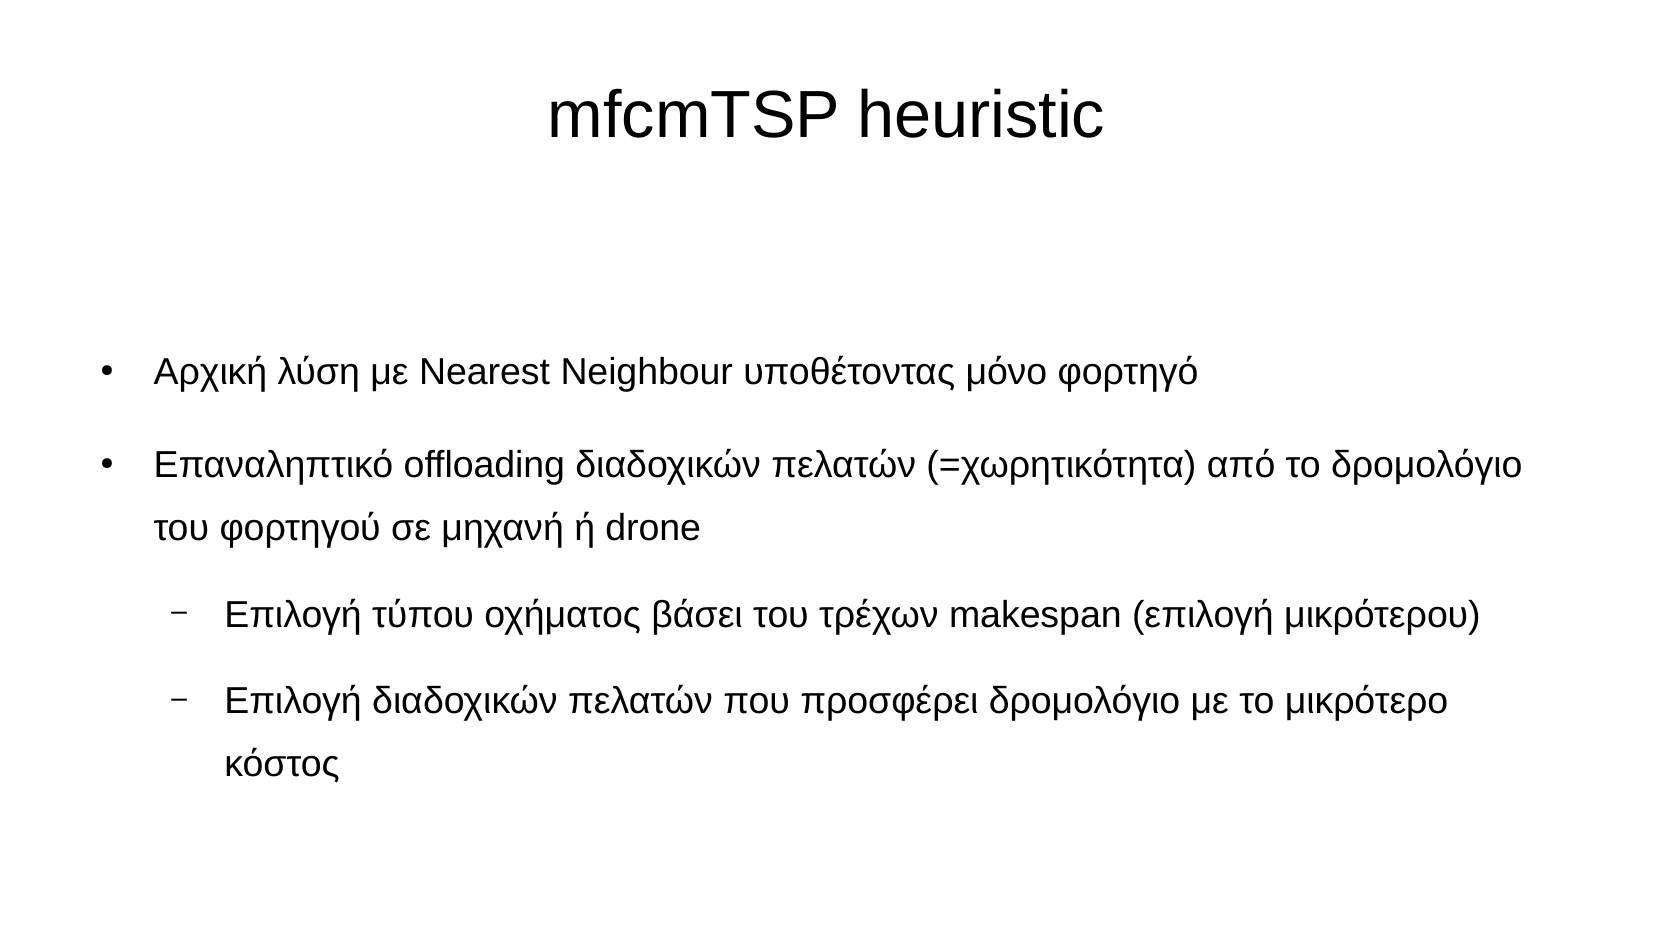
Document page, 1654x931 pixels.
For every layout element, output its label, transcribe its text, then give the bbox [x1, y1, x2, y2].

title mfcmTSP heuristic [82, 37, 1571, 193]
list Αρχική λύση με Nearest Neighbour υποθέτοντας μόνο φορτηγό Επαναληπτικό offloading διαδοχικών πελατών (=χωρητικότητα) από το δρομολόγιο του φορτηγού σε μηχανή ή drone Επιλογή τύπου οχήματος βάσει του τρέχων makespan (επιλογή μικρότερου) Επιλογή διαδοχικών πελατών που προσφέρει δρομολόγιο με το μικρότερο κόστος [82, 330, 1571, 826]
